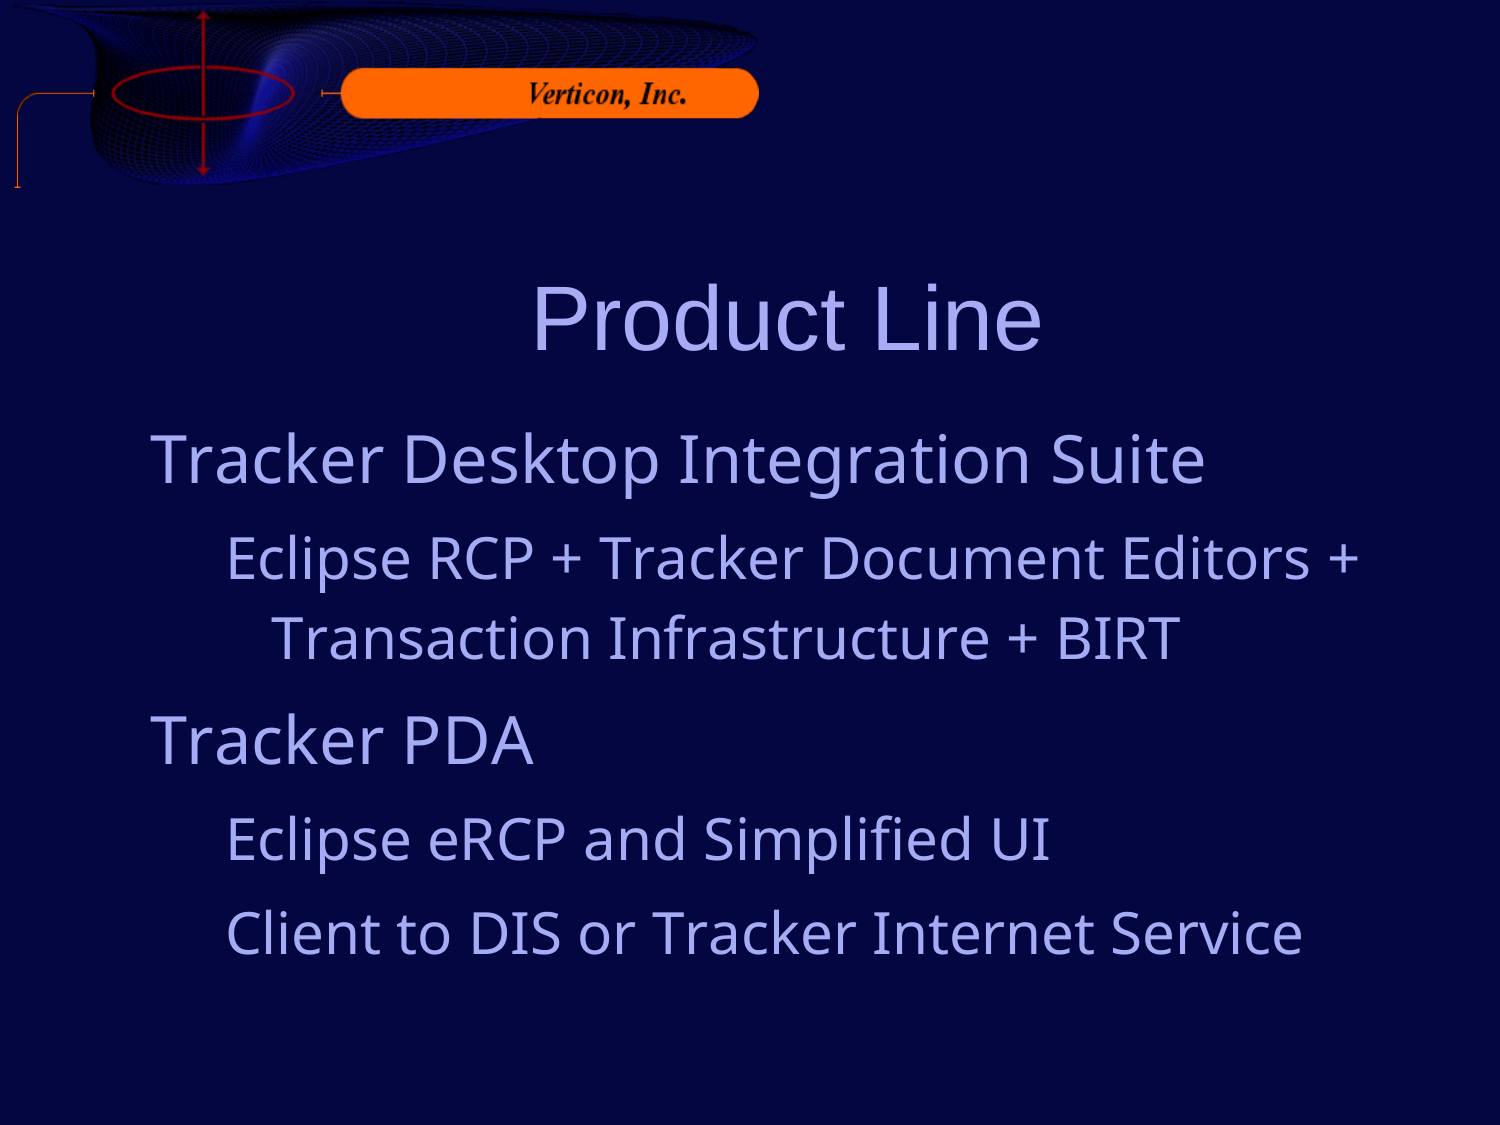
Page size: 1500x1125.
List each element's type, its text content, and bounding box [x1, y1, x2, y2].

list Tracker Desktop Integration Suite Eclipse RCP + Tracker Document Editors + Transaction Infrastructure + BIRT Tracker PDA Eclipse eRCP and Simplified UI Client to DIS or Tracker Internet Service [150, 412, 1385, 1060]
title Product Line [112, 224, 1463, 413]
picture [8, 0, 759, 188]
